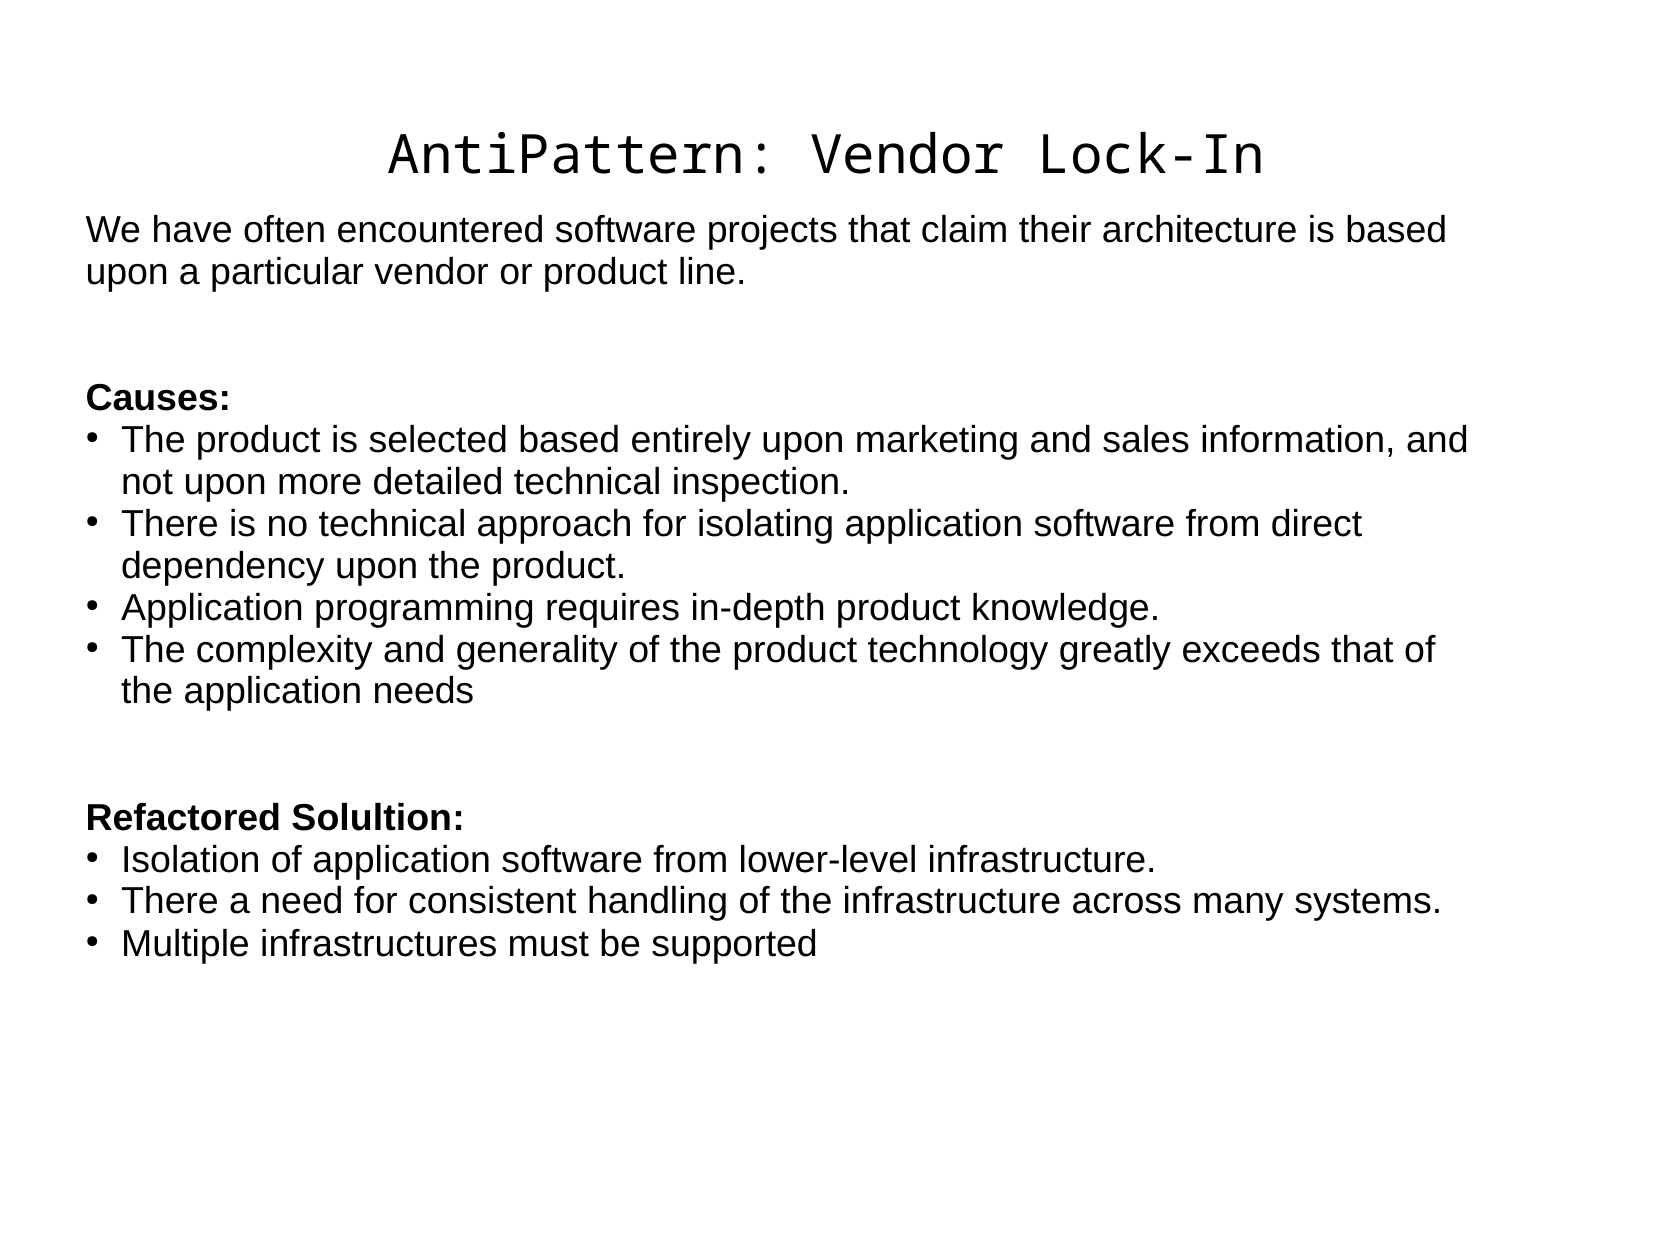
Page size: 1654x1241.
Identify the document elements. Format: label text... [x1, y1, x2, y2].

title AntiPattern: Vendor Lock-In [82, 49, 1571, 257]
text_box We have often encountered software projects that claim their architecture is based upon a particular vendor or product line. Causes: The product is selected based entirely upon marketing and sales information, and not upon more detailed technical inspection. There is no technical approach for isolating application software from direct dependency upon the product. Application programming requires in-depth product knowledge. The complexity and generality of the product technology greatly exceeds that of the application needs Refactored Solultion: Isolation of application software from lower-level infrastructure. There a need for consistent handling of the infrastructure across many systems. Multiple infrastructures must be supported [70, 200, 1489, 972]
